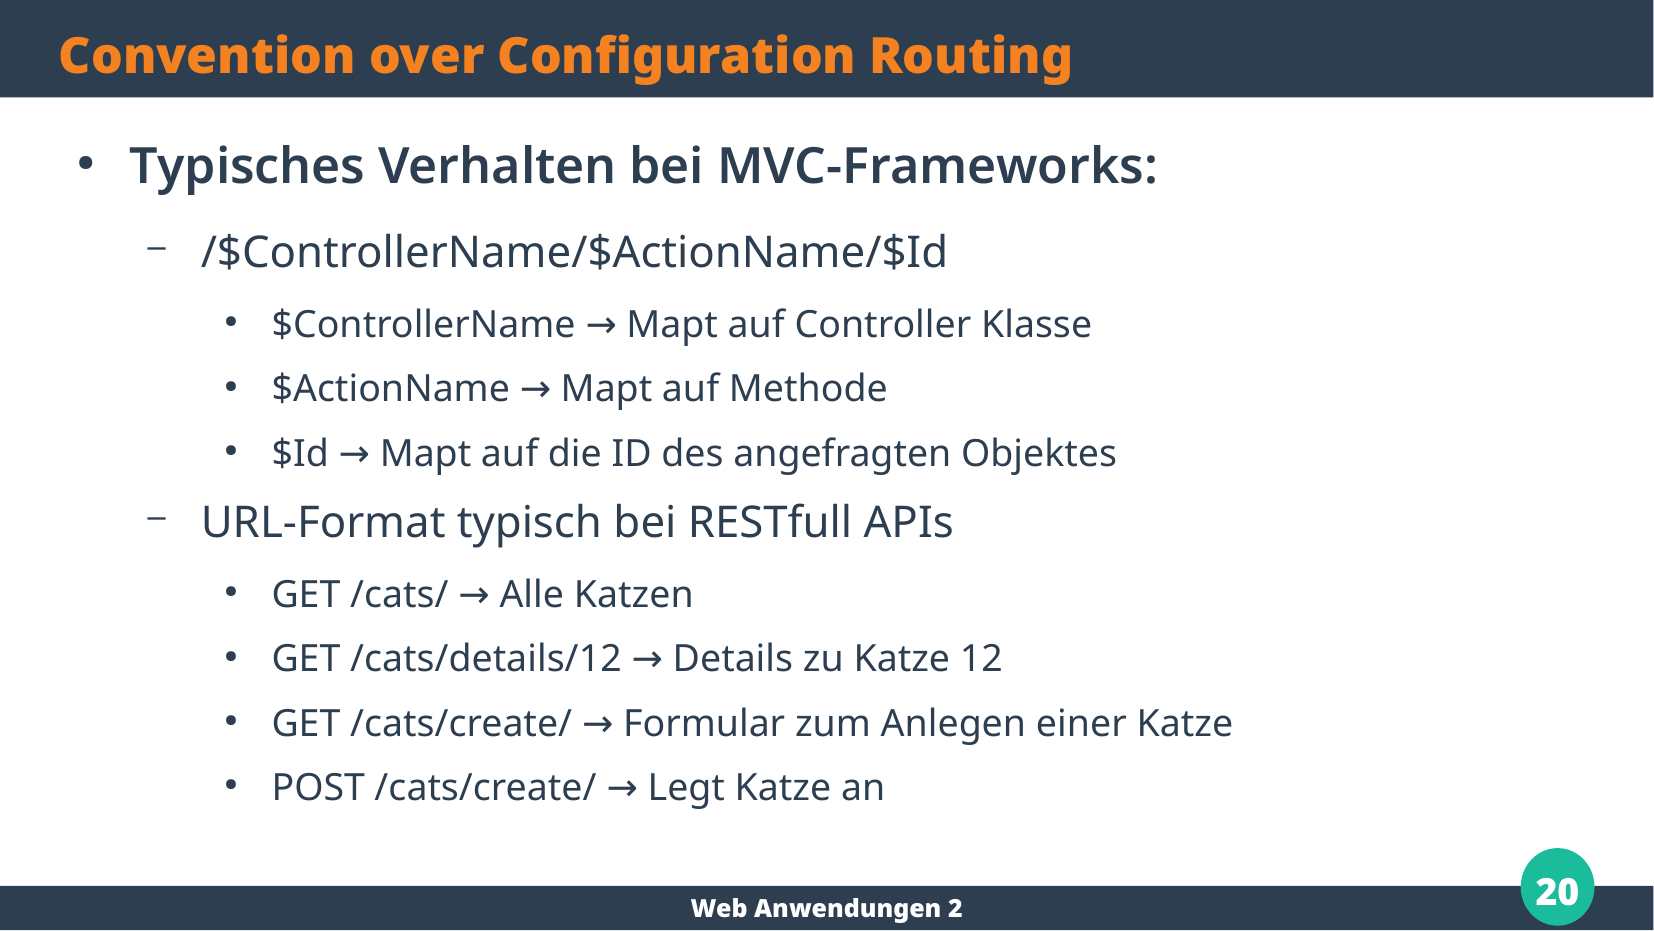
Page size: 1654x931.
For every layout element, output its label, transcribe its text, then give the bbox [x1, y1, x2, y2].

list Typisches Verhalten bei MVC-Frameworks: /$ControllerName/$ActionName/$Id $ControllerName → Mapt auf Controller Klasse $ActionName → Mapt auf Methode $Id → Mapt auf die ID des angefragten Objektes URL-Format typisch bei RESTfull APIs GET /cats/ → Alle Katzen GET /cats/details/12 → Details zu Katze 12 GET /cats/create/ → Formular zum Anlegen einer Katze POST /cats/create/ → Legt Katze an [59, 129, 1595, 864]
title Convention over Configuration Routing [59, 8, 1595, 89]
